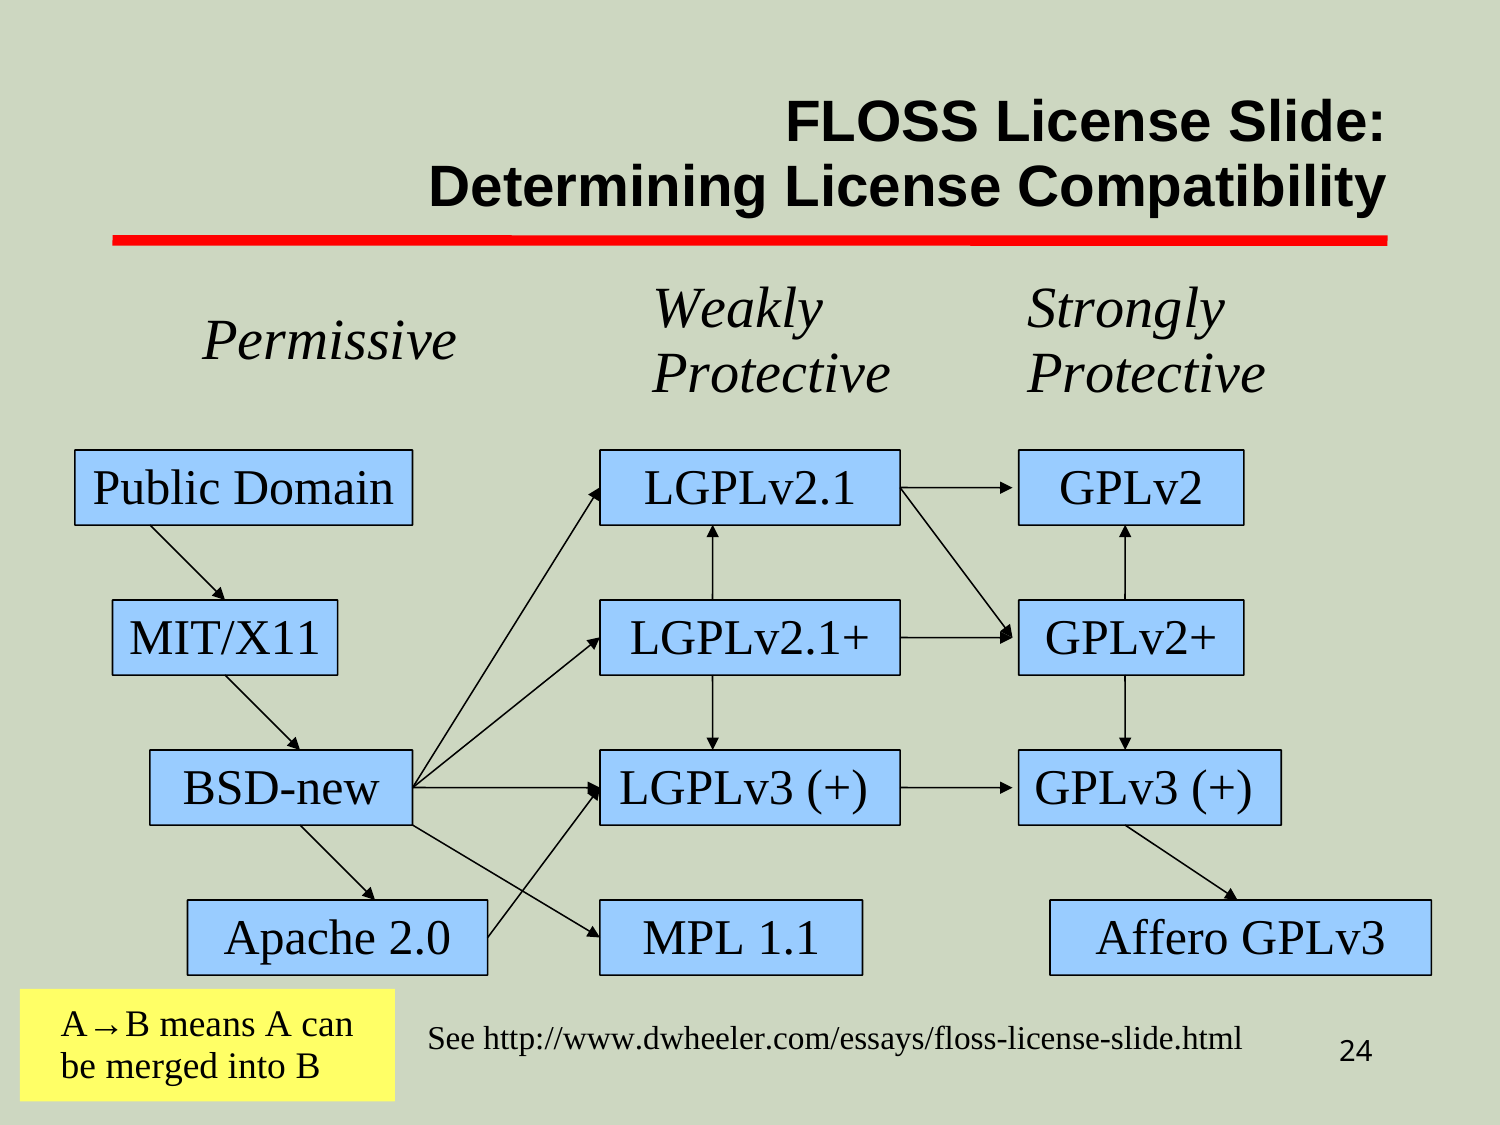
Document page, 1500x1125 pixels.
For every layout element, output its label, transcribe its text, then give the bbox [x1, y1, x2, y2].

text_box LGPLv2.1 [600, 450, 901, 526]
text_box Weakly Protective [637, 268, 907, 413]
text_box See http://www.dwheeler.com/essays/floss-license-slide.html [412, 1012, 1345, 1069]
text_box BSD-new [149, 750, 413, 826]
text_box Apache 2.0 [187, 900, 488, 976]
text_box LGPLv3 (+) [600, 750, 901, 826]
text_box Affero GPLv3 [1050, 900, 1432, 976]
text_box Permissive [187, 299, 473, 380]
text_box MPL 1.1 [599, 900, 863, 976]
text_box GPLv3 (+) [1018, 750, 1282, 826]
text_box GPLv2 [1018, 450, 1244, 526]
text_box A→B means A can be merged into B [19, 988, 395, 1102]
title FLOSS License Slide: Determining License Compatibility [337, 85, 1388, 224]
text_box LGPLv2.1+ [600, 600, 901, 676]
text_box Strongly Protective [1012, 268, 1282, 413]
text_box Public Domain [74, 450, 413, 526]
text_box GPLv2+ [1018, 600, 1244, 676]
text_box MIT/X11 [112, 600, 338, 676]
